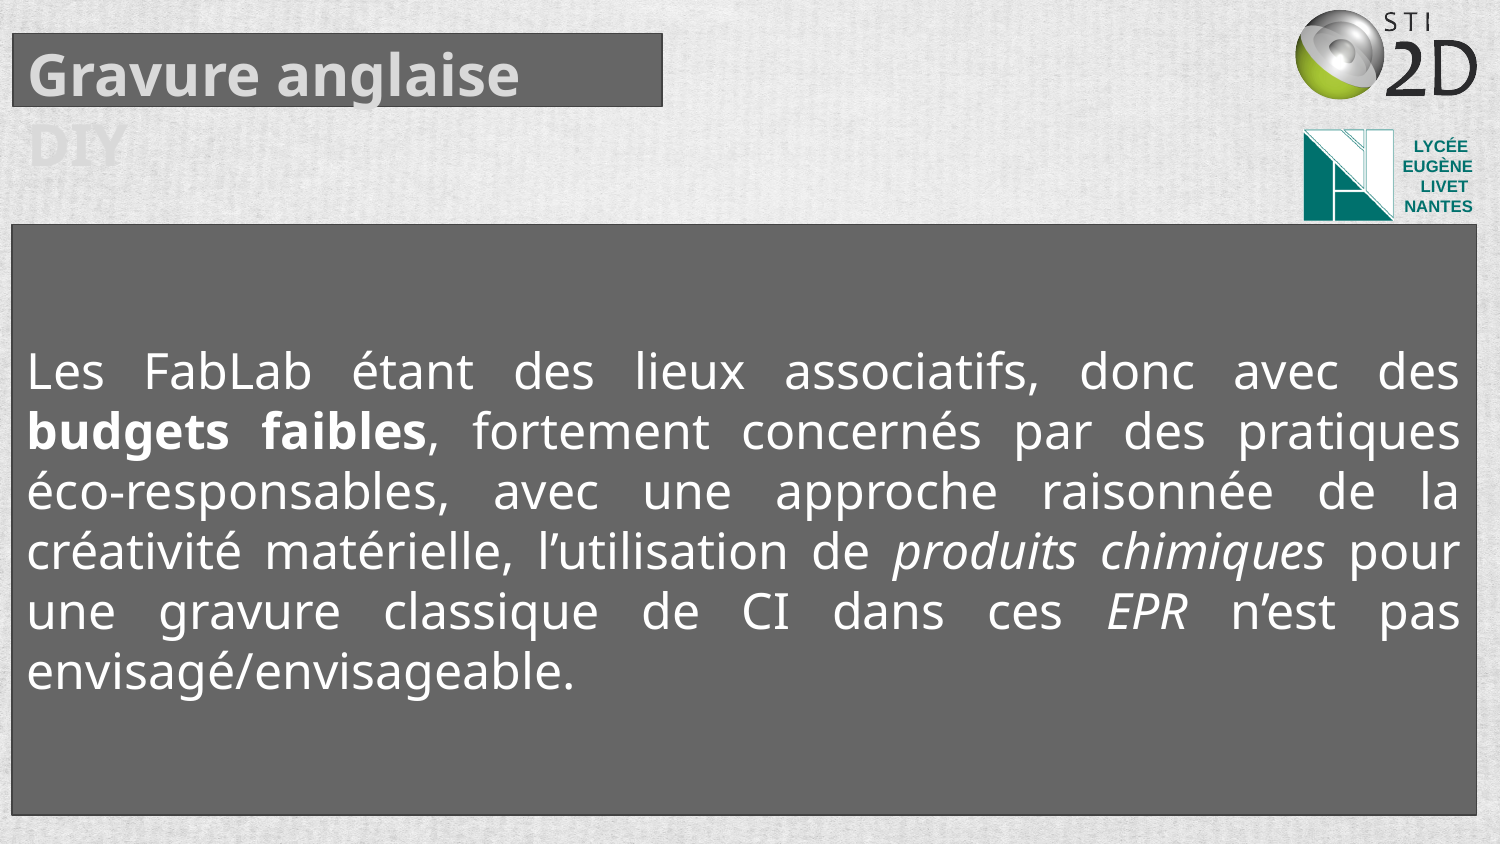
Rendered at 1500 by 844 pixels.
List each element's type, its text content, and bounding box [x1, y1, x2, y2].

text_box [615, 33, 662, 107]
text_box LYCÉE EUGÈNE LIVET NANTES [1311, 120, 1489, 225]
picture [0, 0, 1500, 844]
text_box Les FabLab étant des lieux associatifs, donc avec des budgets faibles, fortement concernés par des pratiques éco-responsables, avec une approche raisonnée de la créativité matérielle, l’utilisation de produits chimiques pour une gravure classique de CI dans ces EPR n’est pas envisagé/envisageable. [11, 224, 1477, 815]
title Gravure anglaise DIY [12, 23, 615, 130]
